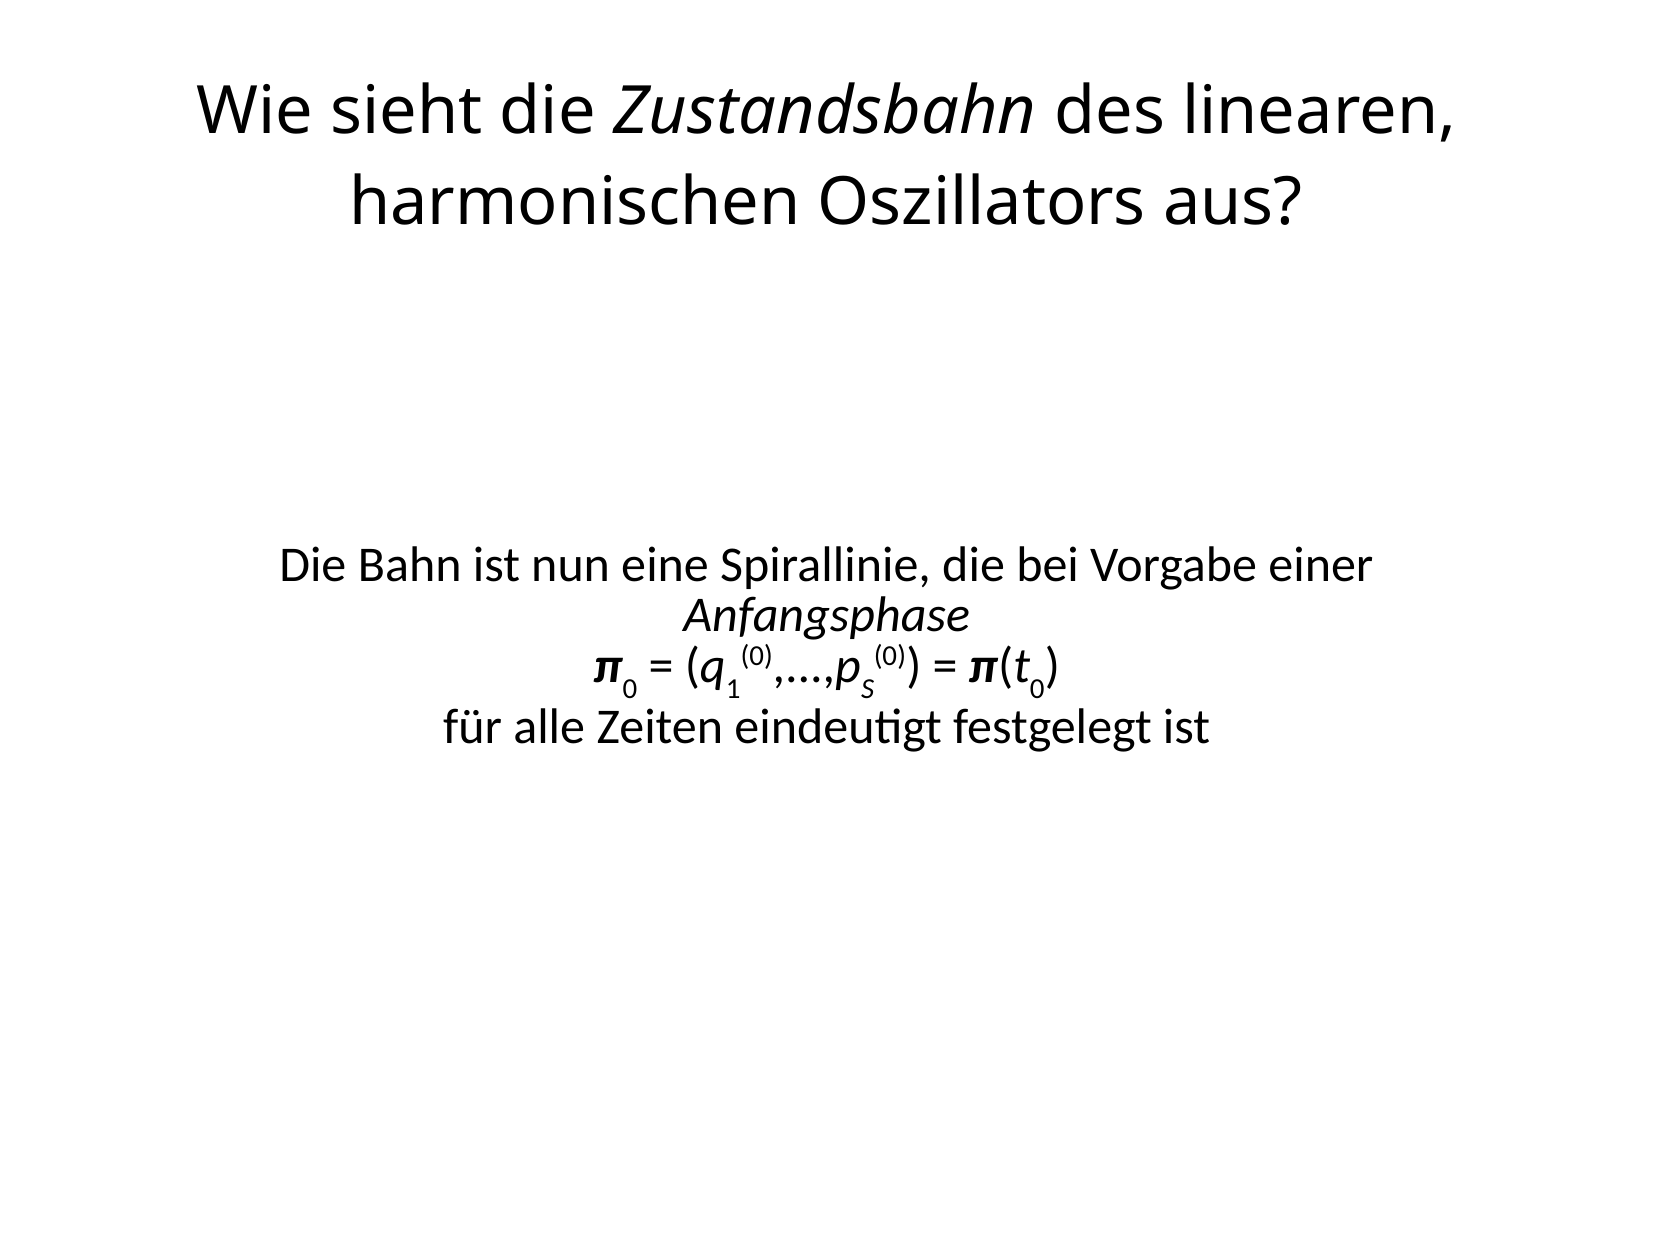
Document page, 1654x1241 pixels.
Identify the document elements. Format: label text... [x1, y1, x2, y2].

title Wie sieht die Zustandsbahn des linearen, harmonischen Oszillators aus? [82, 49, 1571, 257]
subtitle Die Bahn ist nun eine Spirallinie, die bei Vorgabe einer Anfangsphase π0 = (q1(0),...,pS(0)) = π(t0) für alle Zeiten eindeutigt festgelegt ist [82, 290, 1571, 1010]
